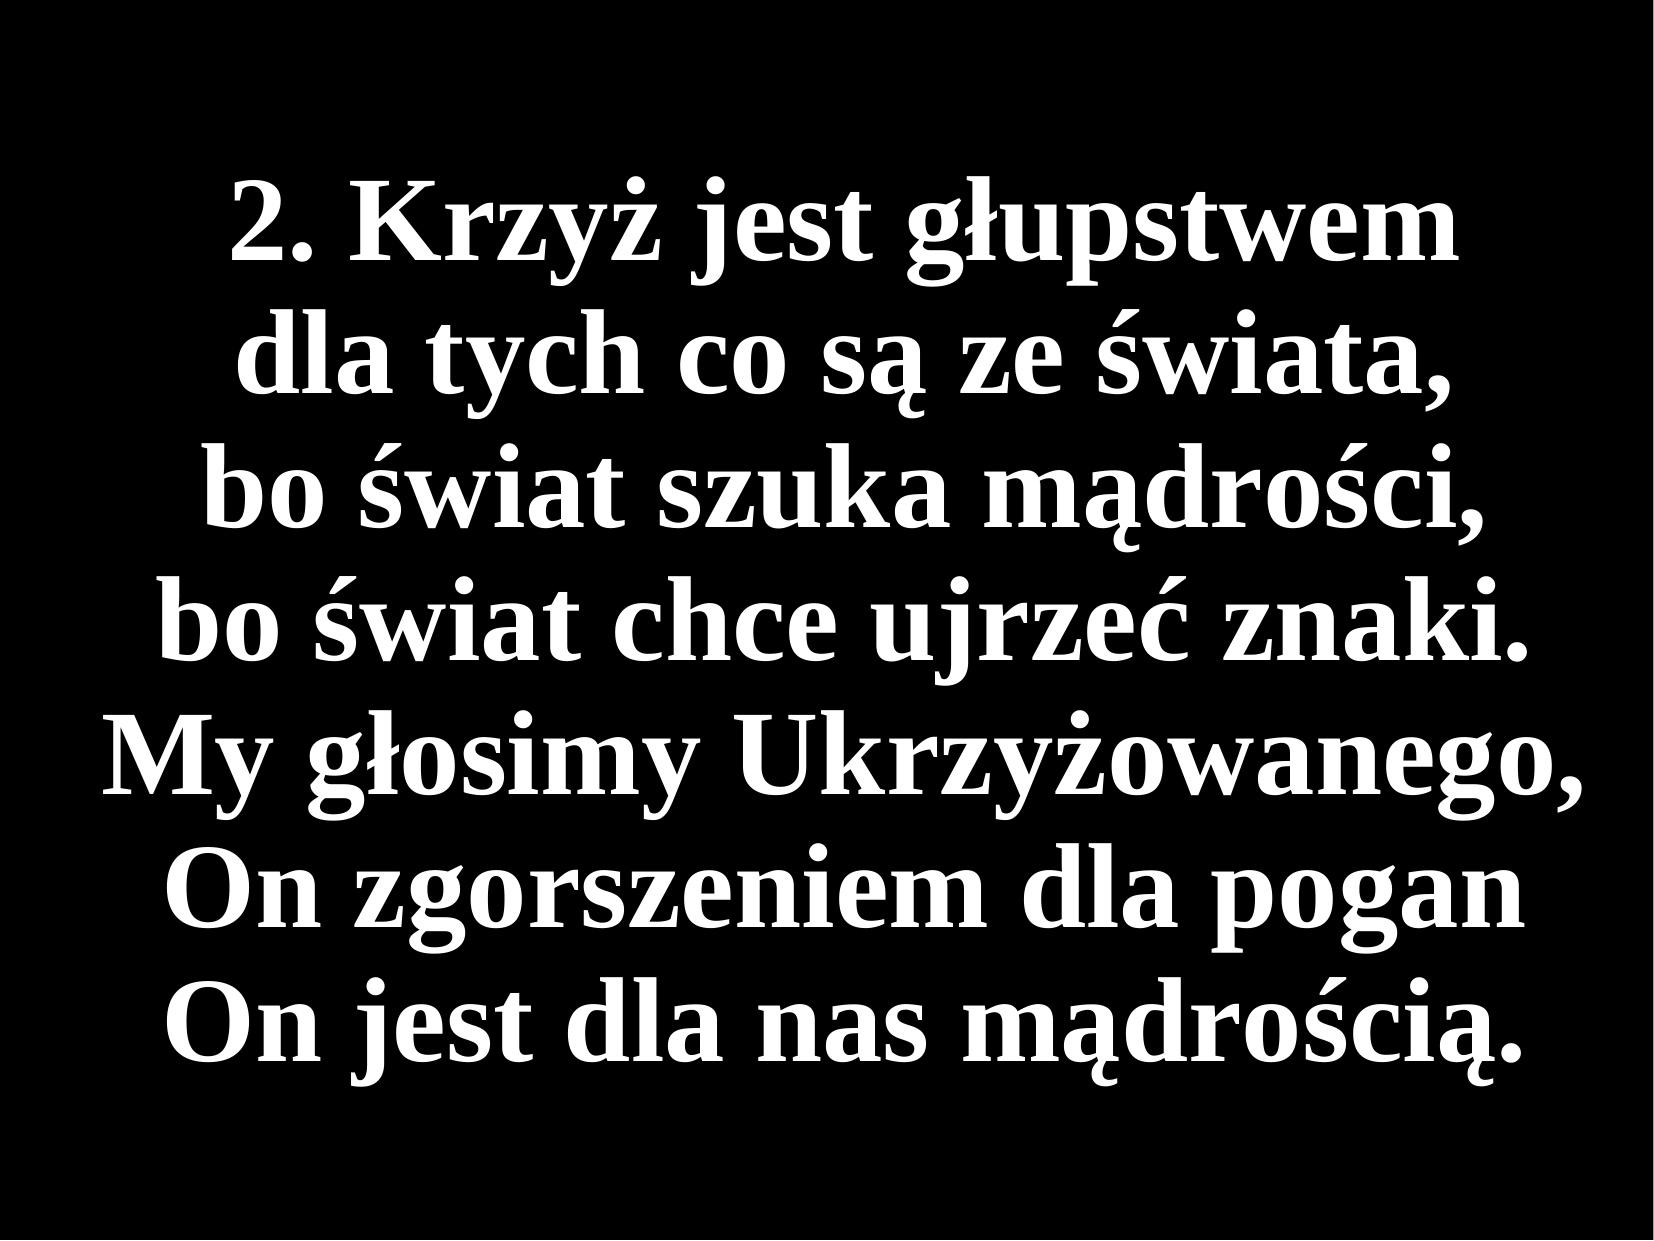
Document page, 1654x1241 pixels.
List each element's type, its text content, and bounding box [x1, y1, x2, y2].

subtitle 2. Krzyż jest głupstwem dla tych co są ze świata, bo świat szuka mądrości, bo świat chce ujrzeć znaki. My głosimy Ukrzyżowanego, On zgorszeniem dla pogan On jest dla nas mądrością. [0, 0, 1654, 1241]
